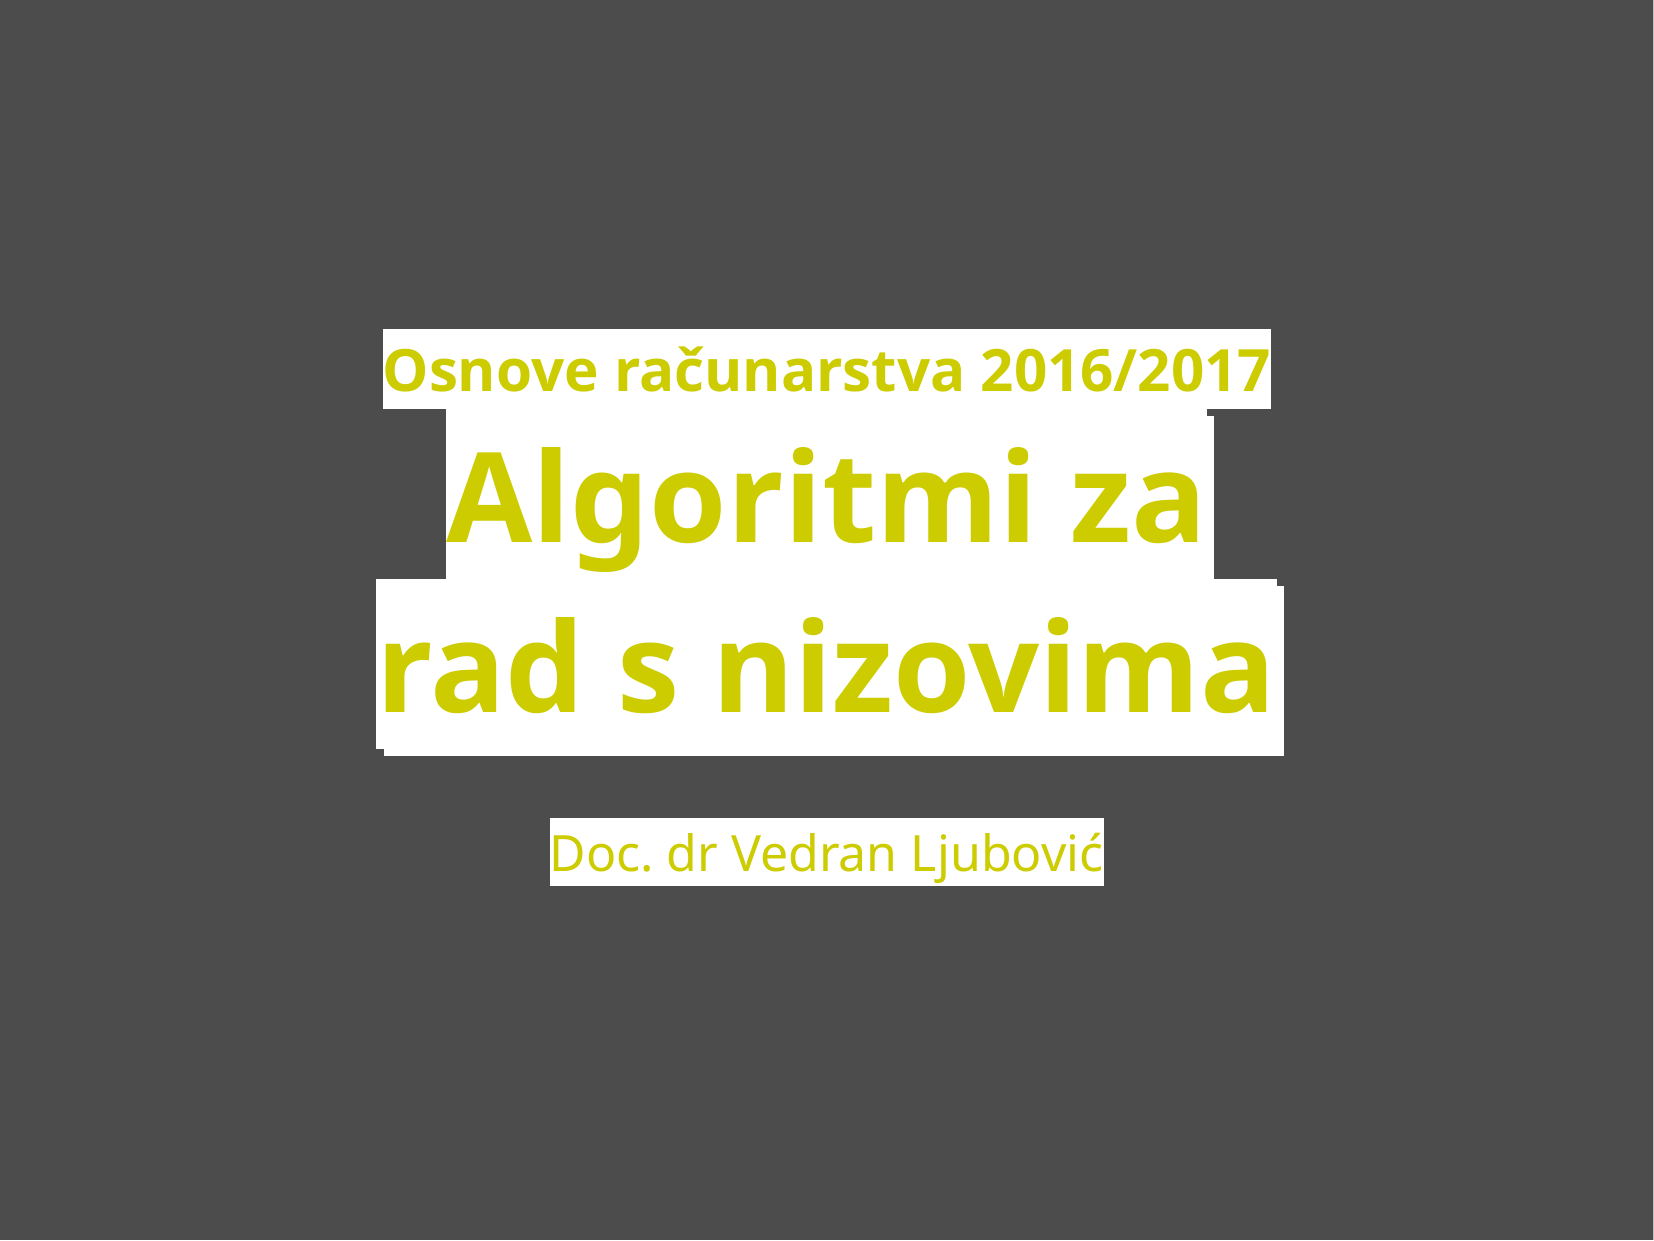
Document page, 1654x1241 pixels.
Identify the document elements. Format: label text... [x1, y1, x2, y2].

title Osnove računarstva 2016/2017 Algoritmi za rad s nizovima Doc. dr Vedran Ljubović [82, 200, 1571, 1015]
